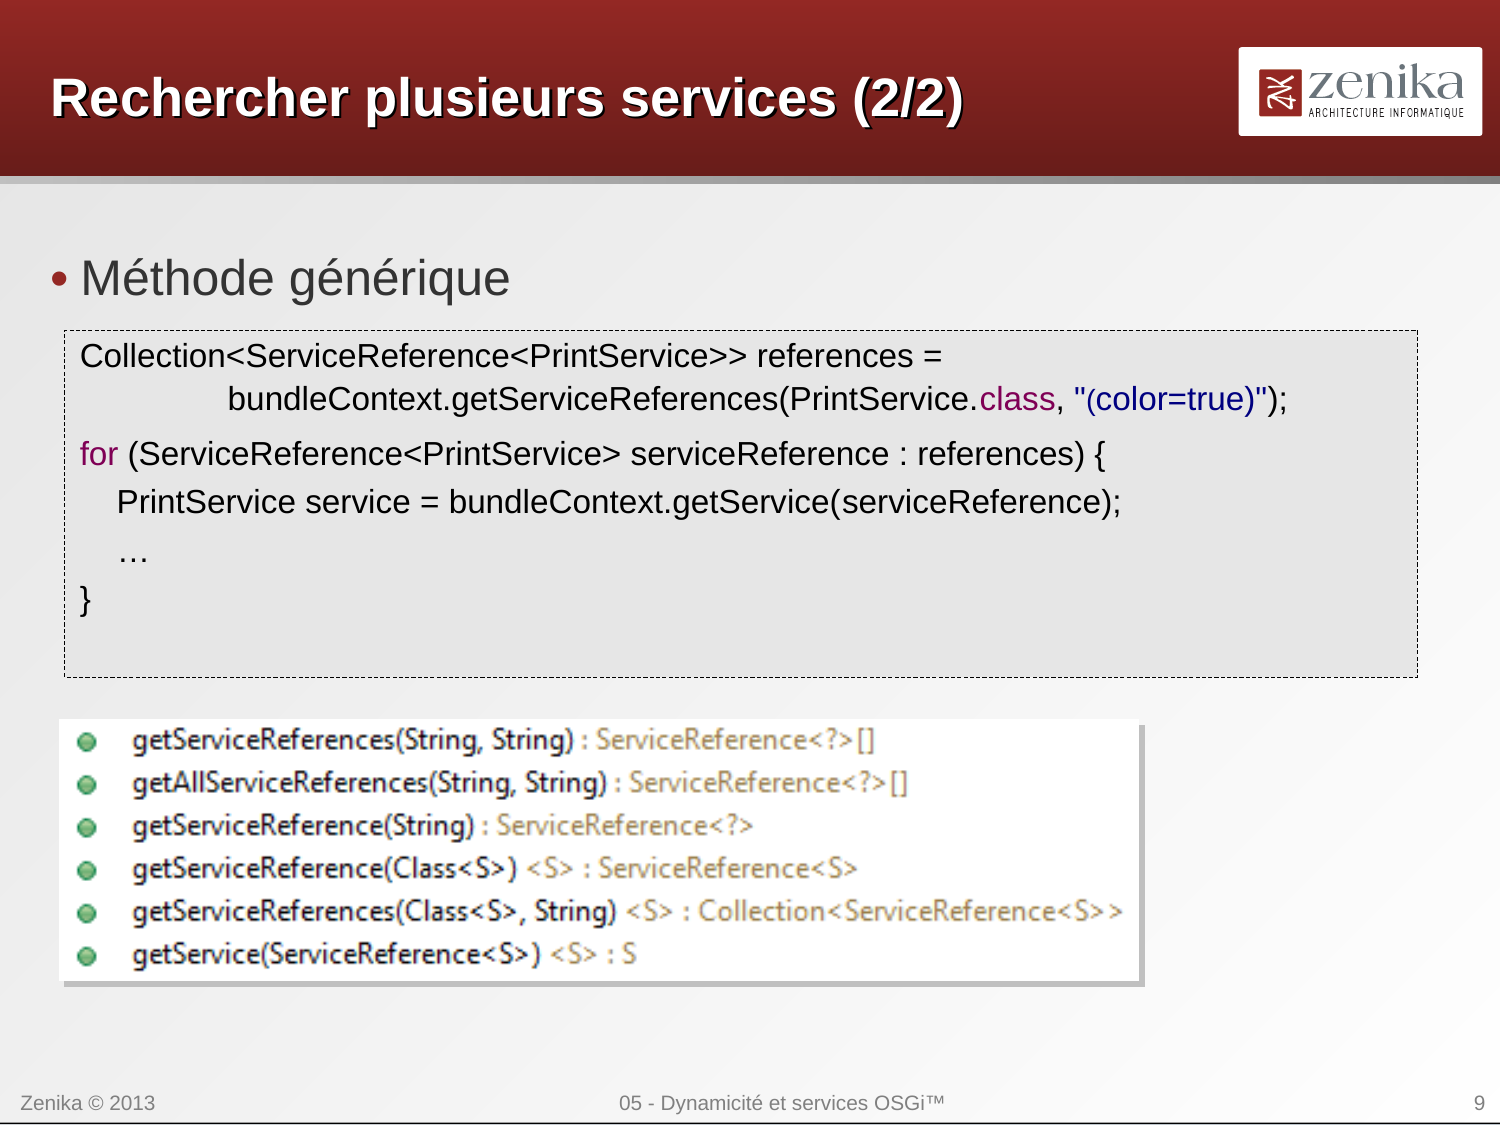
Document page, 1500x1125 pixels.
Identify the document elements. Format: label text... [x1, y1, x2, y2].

title Rechercher plusieurs services (2/2) [50, 22, 1206, 172]
list Collection<ServiceReference<PrintService>> references = bundleContext.getServiceReferences(PrintService.class, "(color=true)"); for (ServiceReference<PrintService> serviceReference : references) { PrintService service = bundleContext.getService(serviceReference); … } [64, 355, 1418, 678]
list Méthode générique [50, 250, 1435, 355]
picture [1257, 58, 1464, 125]
picture [59, 719, 1139, 981]
